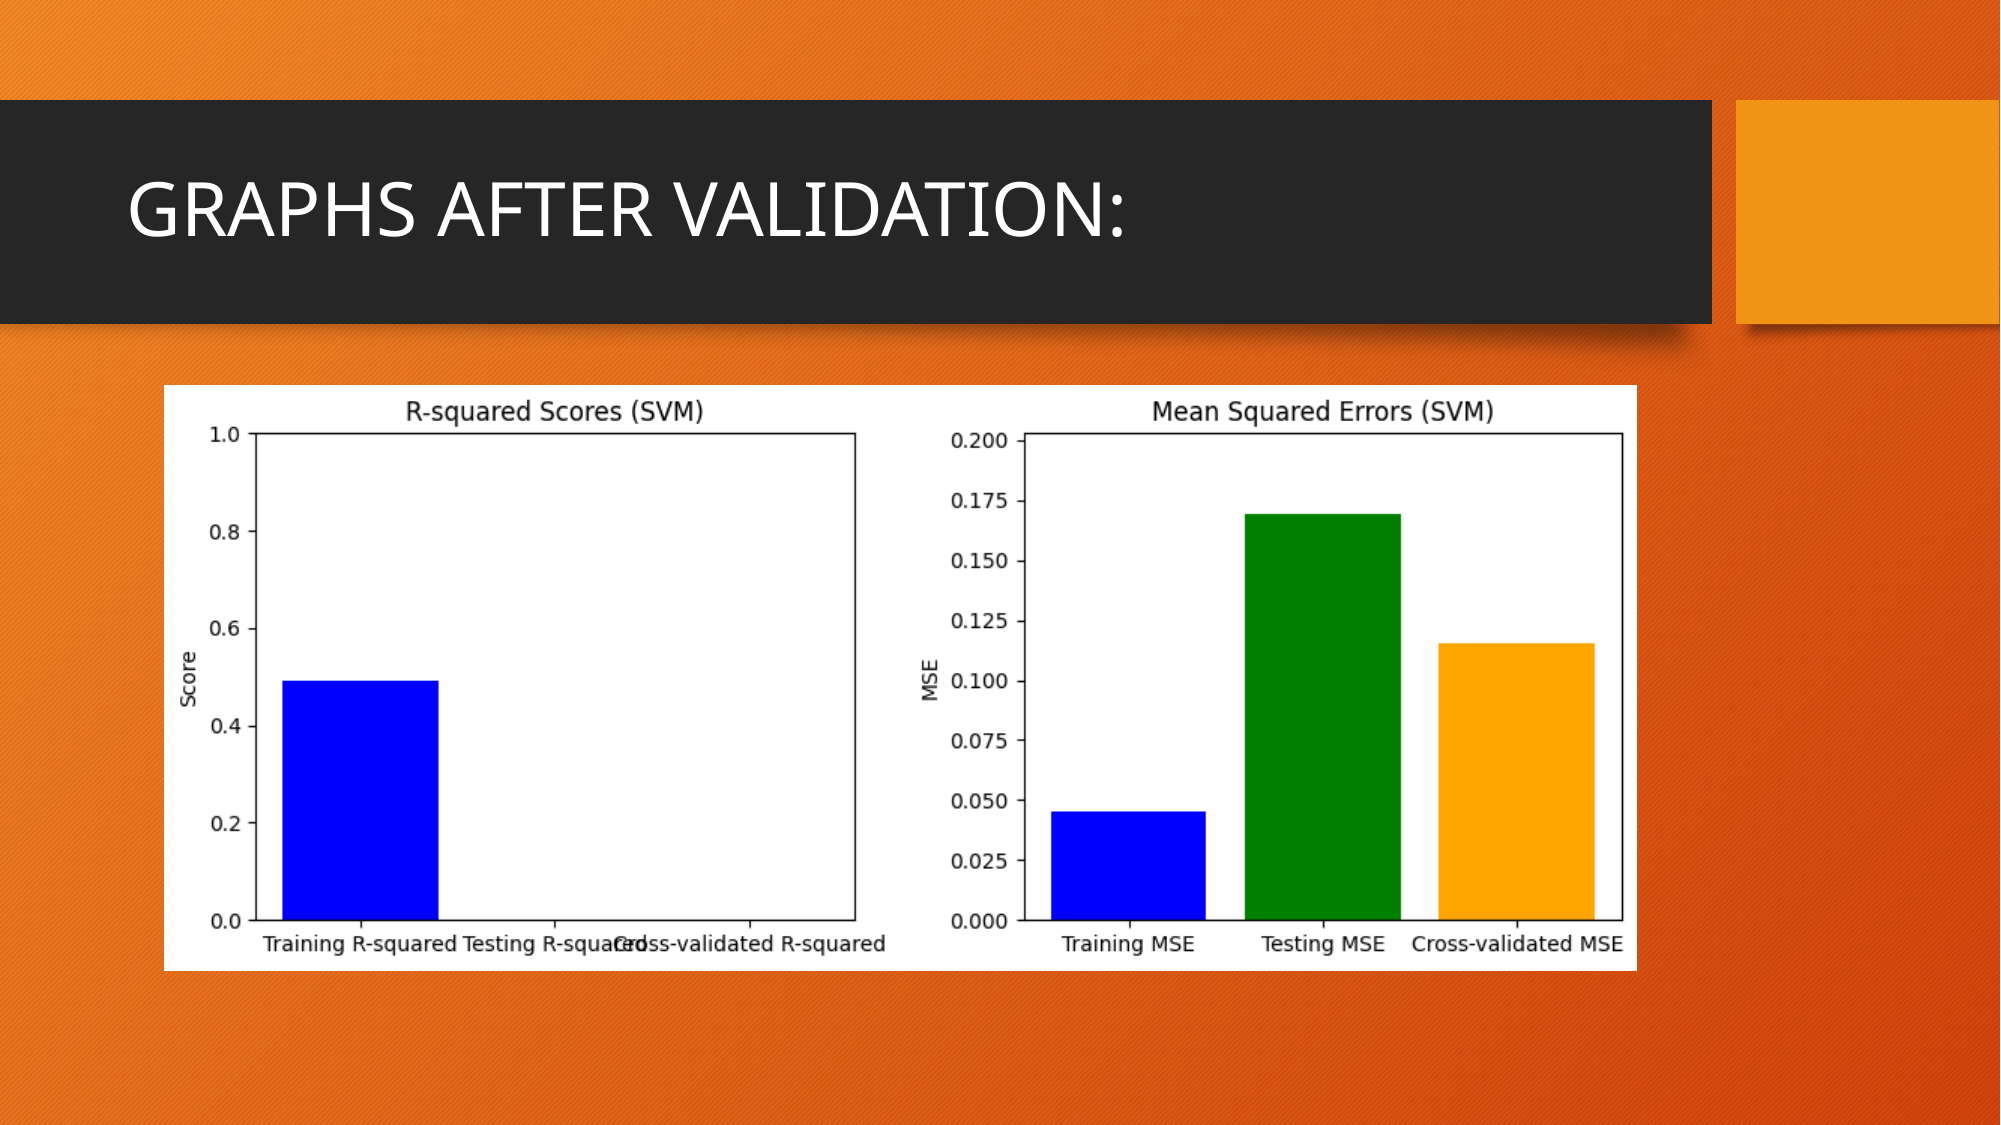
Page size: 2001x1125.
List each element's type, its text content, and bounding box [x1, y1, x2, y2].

picture [164, 386, 1637, 972]
title GRAPHS AFTER VALIDATION: [111, 123, 1689, 301]
